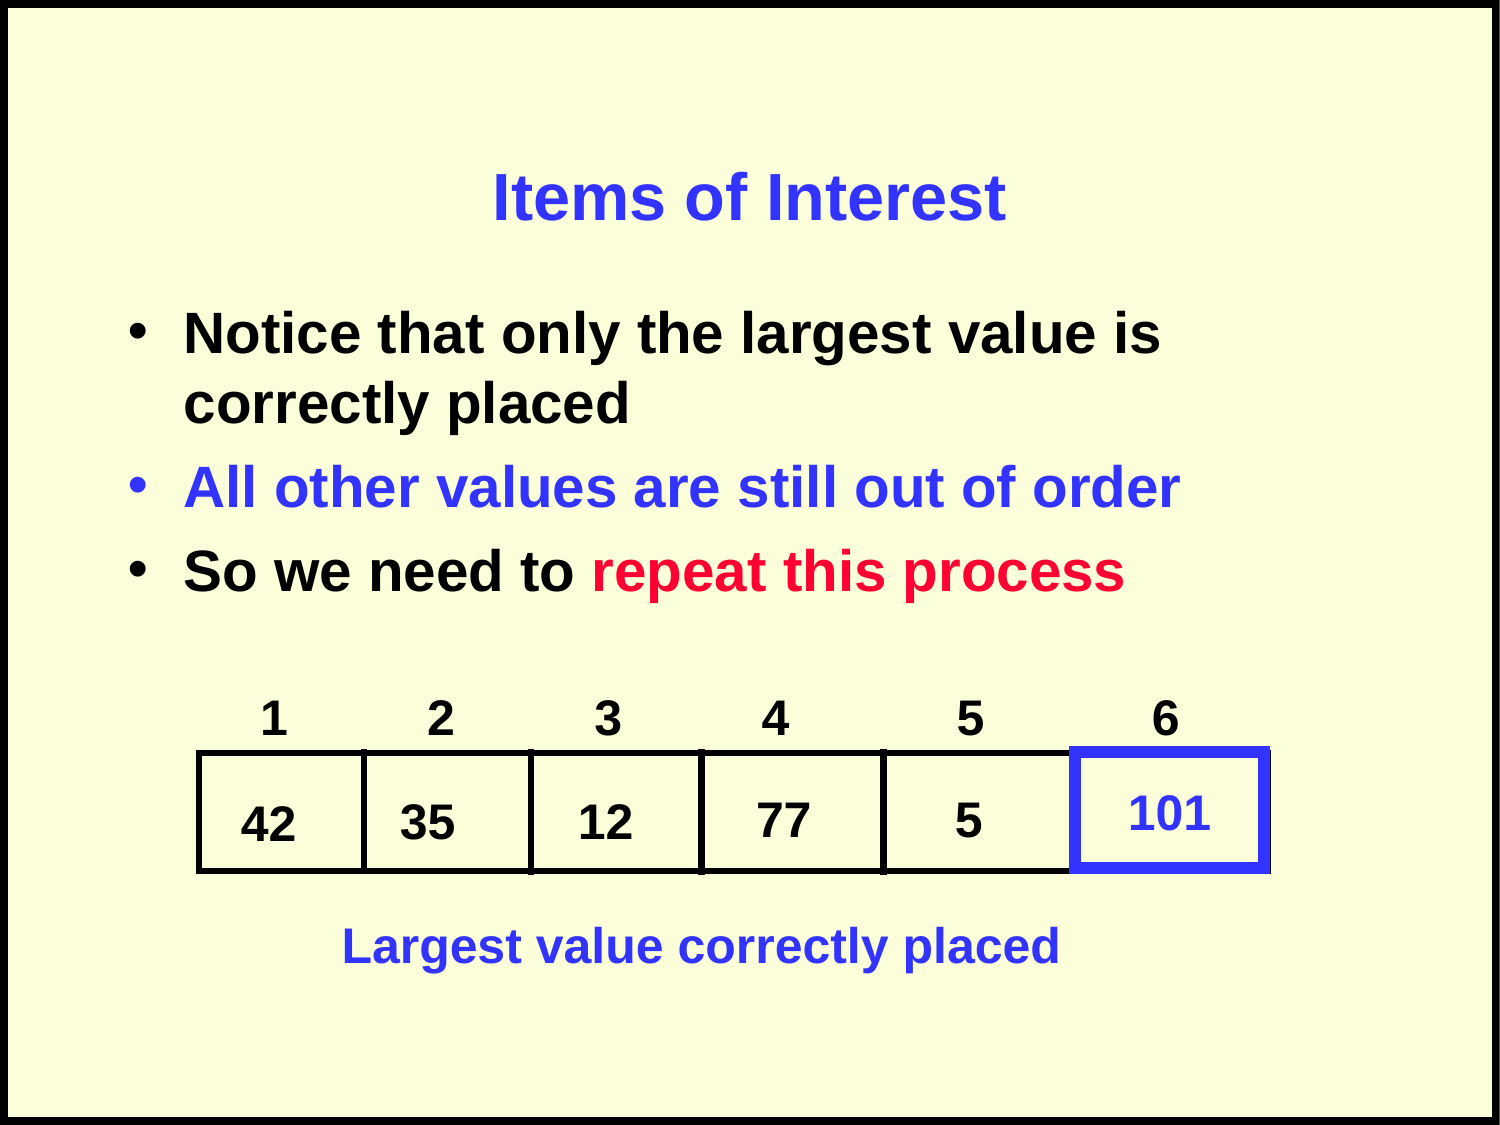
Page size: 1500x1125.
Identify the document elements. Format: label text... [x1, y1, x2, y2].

text_box 35 [384, 781, 471, 858]
text_box 1 2 3 4 5 6 [244, 677, 1198, 754]
text_box Largest value correctly placed [326, 906, 1077, 982]
text_box 12 [562, 781, 649, 858]
list Notice that only the largest value is correctly placed All other values are still out of order So we need to repeat this process [112, 287, 1388, 1000]
text_box 77 [740, 779, 827, 856]
text_box 42 [225, 784, 312, 860]
title Items of Interest [112, 99, 1388, 287]
text_box 101 [1074, 752, 1265, 869]
text_box 5 [911, 779, 998, 855]
